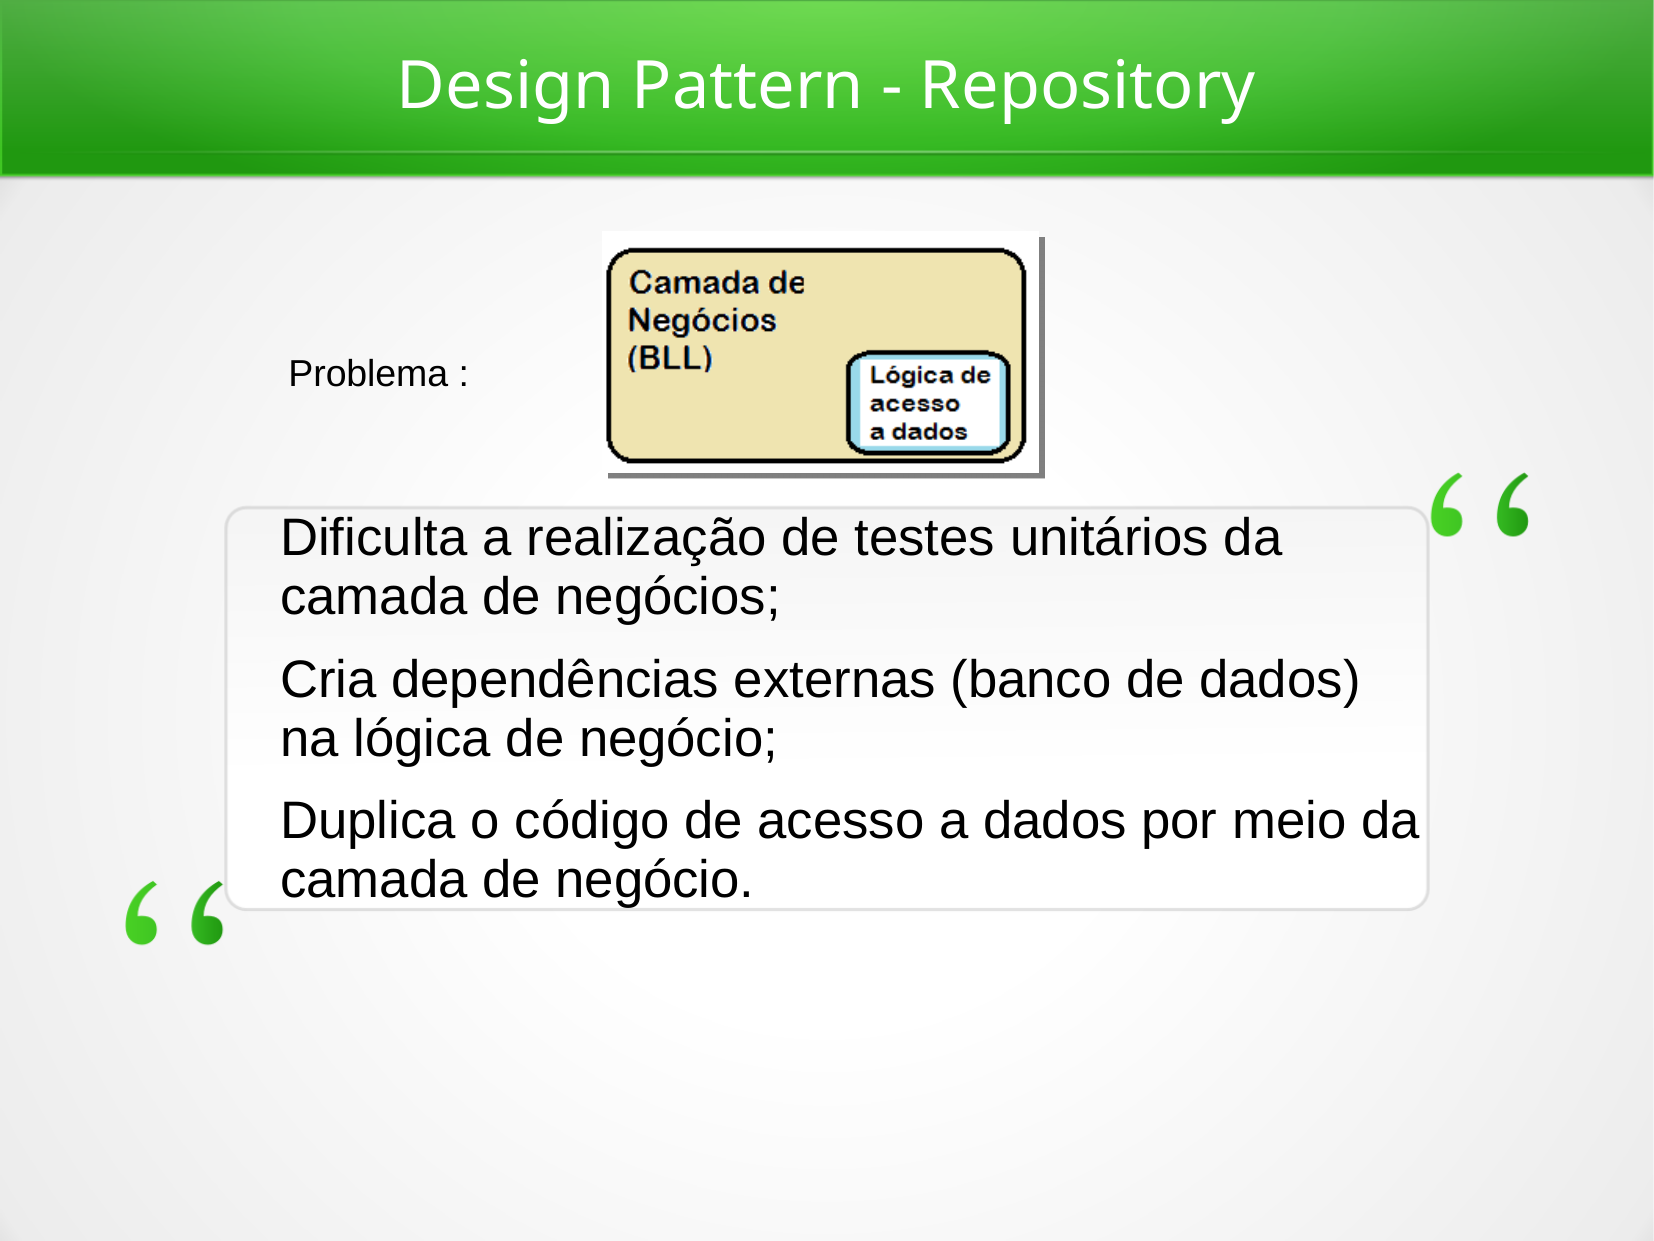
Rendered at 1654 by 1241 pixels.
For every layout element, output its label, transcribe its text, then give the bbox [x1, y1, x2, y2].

picture [0, 0, 1654, 1241]
title Design Pattern - Repository [82, 11, 1571, 154]
text_box Problema : [273, 344, 485, 402]
list Dificulta a realização de testes unitários da camada de negócios; Cria dependências externas (banco de dados) na lógica de negócio; Duplica o código de acesso a dados por meio da camada de negócio. [224, 507, 1430, 910]
